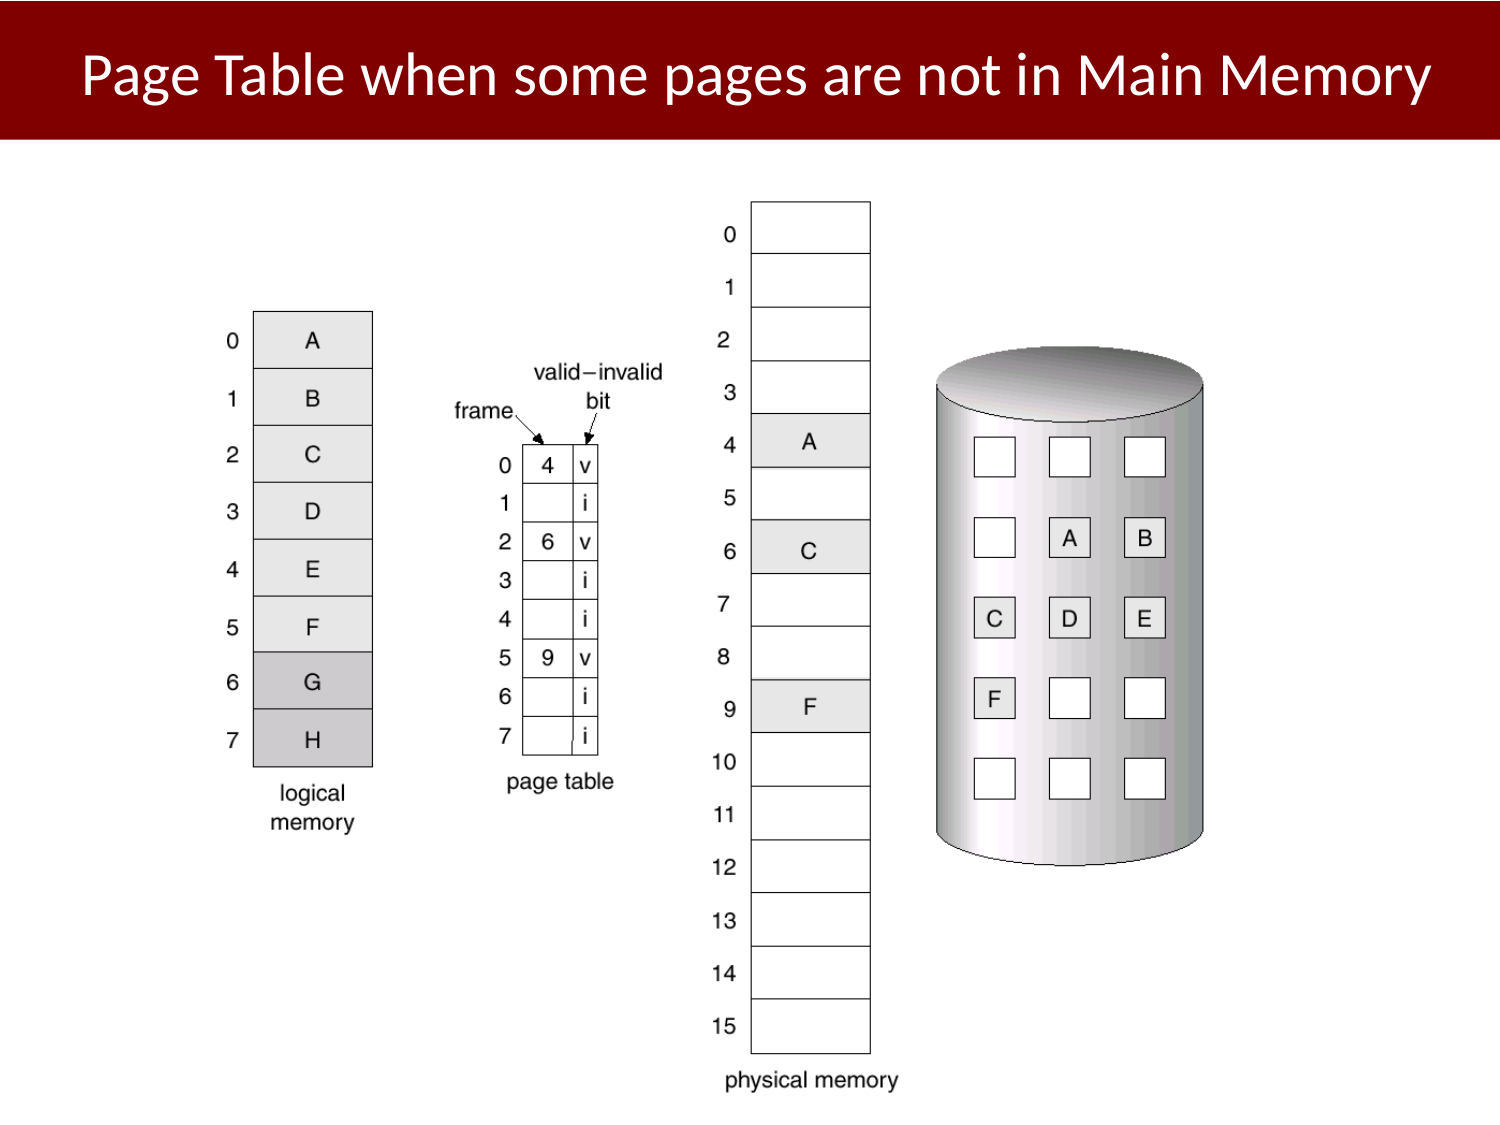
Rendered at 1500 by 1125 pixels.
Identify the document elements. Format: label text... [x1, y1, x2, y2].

picture [218, 196, 1211, 1101]
title Page Table when some pages are not in Main Memory [0, 1, 1500, 140]
